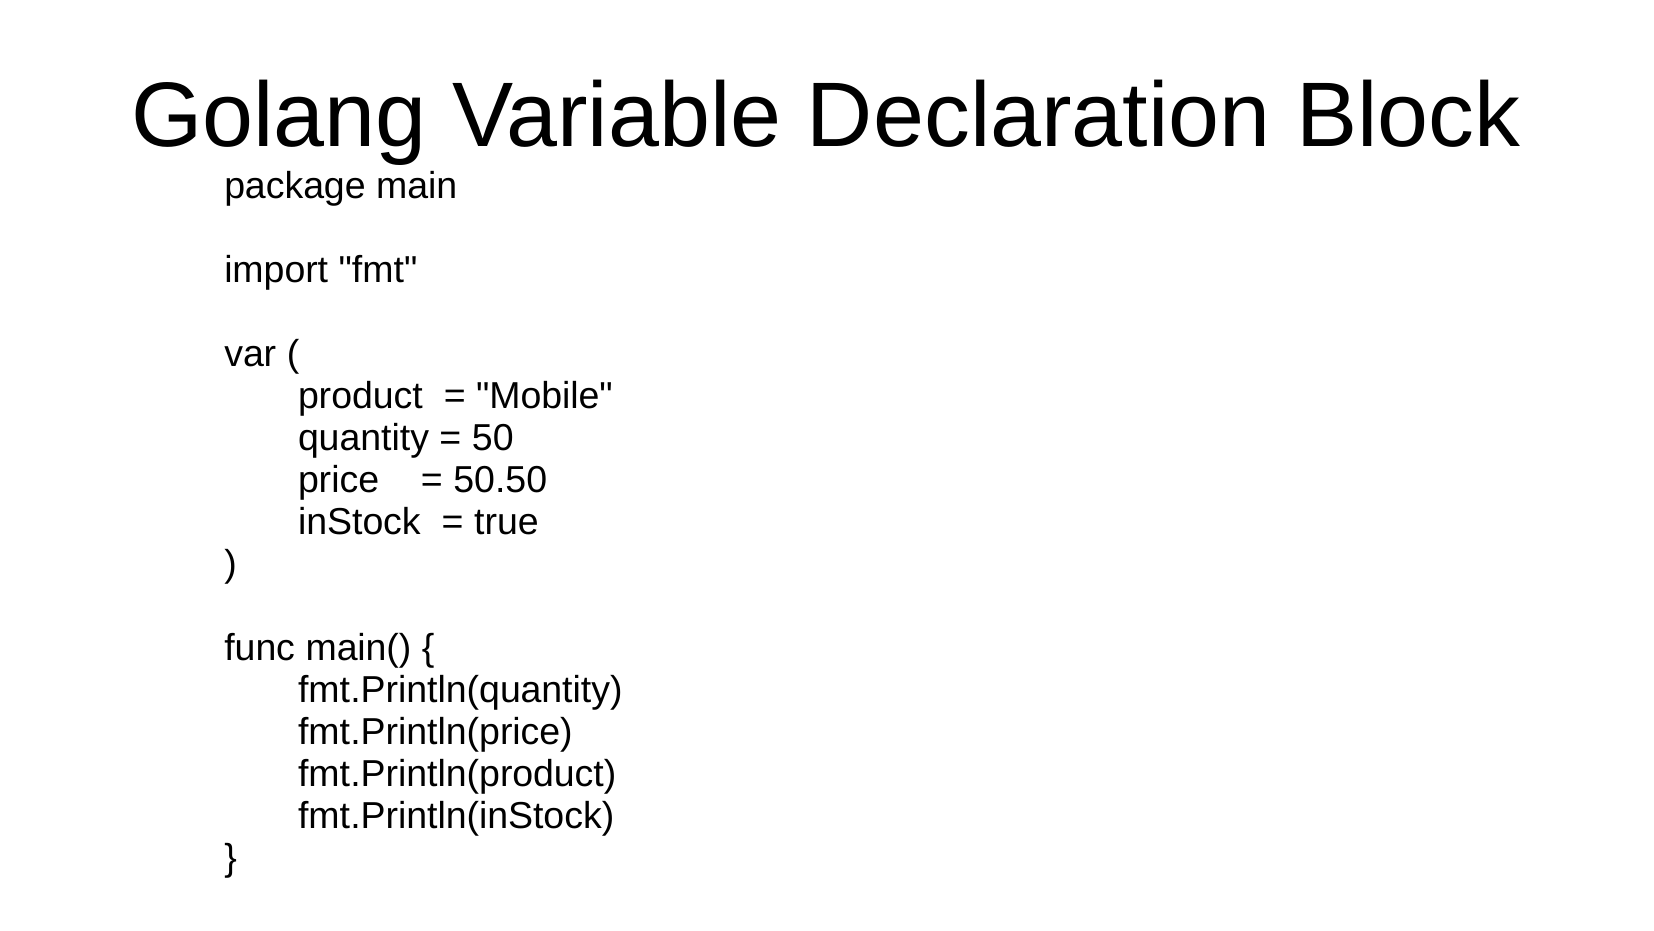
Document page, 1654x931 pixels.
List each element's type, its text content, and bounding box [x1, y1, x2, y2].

text_box package main import "fmt" var ( product = "Mobile" quantity = 50 price = 50.50 inStock = true ) func main() { fmt.Println(quantity) fmt.Println(price) fmt.Println(product) fmt.Println(inStock) } [209, 157, 638, 886]
title Golang Variable Declaration Block [82, 37, 1571, 193]
